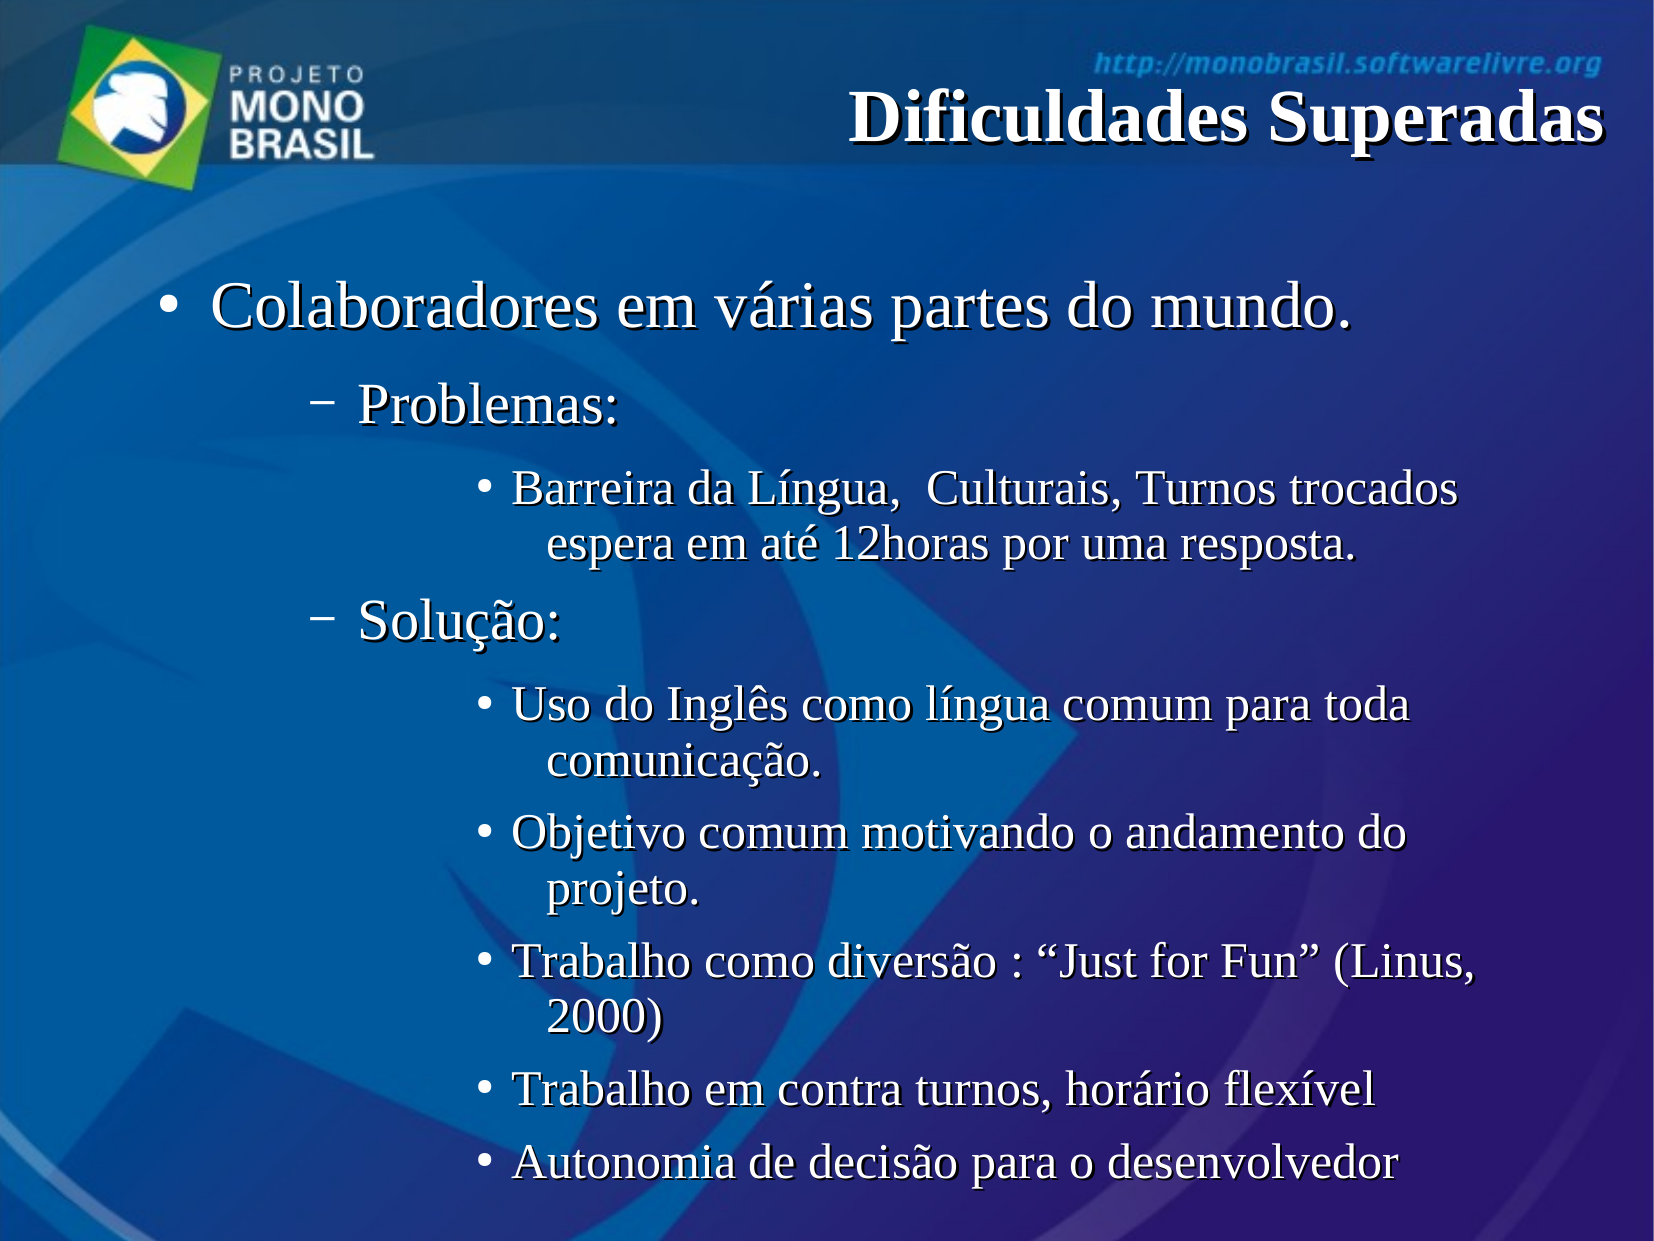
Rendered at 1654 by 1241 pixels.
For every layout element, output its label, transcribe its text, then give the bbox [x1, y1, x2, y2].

title Dificuldades Superadas [222, 43, 1606, 191]
list Colaboradores em várias partes do mundo. Problemas: Barreira da Língua, Culturais, Turnos trocados espera em até 12horas por uma resposta. Solução: Uso do Inglês como língua comum para toda comunicação. Objetivo comum motivando o andamento do projeto. Trabalho como diversão : “Just for Fun” (Linus, 2000) Trabalho em contra turnos, horário flexível Autonomia de decisão para o desenvolvedor [121, 267, 1534, 1079]
picture [0, 0, 1654, 1241]
